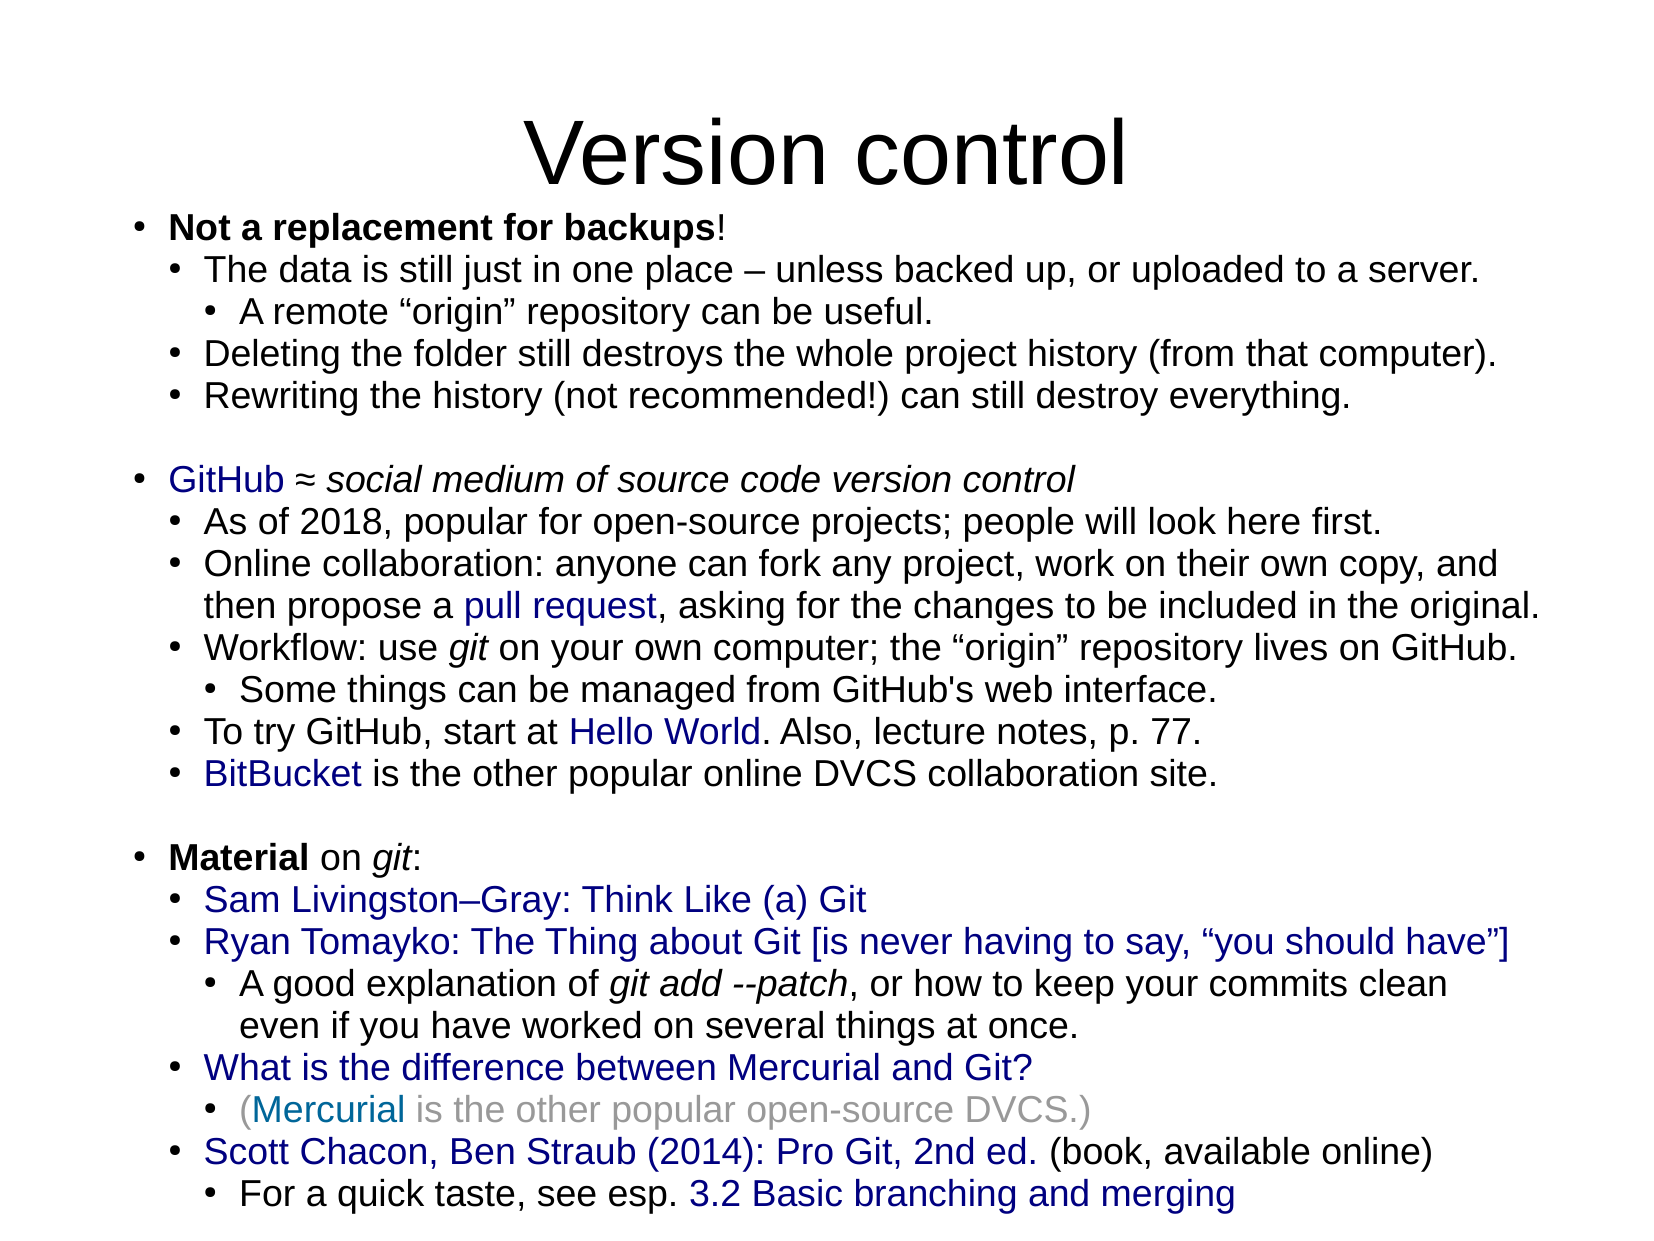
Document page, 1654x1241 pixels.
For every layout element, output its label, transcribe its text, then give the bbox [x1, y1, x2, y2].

text_box Not a replacement for backups! The data is still just in one place – unless backed up, or uploaded to a server. A remote “origin” repository can be useful. Deleting the folder still destroys the whole project history (from that computer). Rewriting the history (not recommended!) can still destroy everything. GitHub ≈ social medium of source code version control As of 2018, popular for open-source projects; people will look here first. Online collaboration: anyone can fork any project, work on their own copy, and then propose a pull request, asking for the changes to be included in the original. Workflow: use git on your own computer; the “origin” repository lives on GitHub. Some things can be managed from GitHub's web interface. To try GitHub, start at Hello World. Also, lecture notes, p. 77. BitBucket is the other popular online DVCS collaboration site. Material on git: Sam Livingston–Gray: Think Like (a) Git Ryan Tomayko: The Thing about Git [is never having to say, “you should have”] A good explanation of git add --patch, or how to keep your commits clean even if you have worked on several things at once. What is the difference between Mercurial and Git? (Mercurial is the other popular open-source DVCS.) Scott Chacon, Ben Straub (2014): Pro Git, 2nd ed. (book, available online) For a quick taste, see esp. 3.2 Basic branching and merging [82, 199, 1561, 1241]
title Version control [82, 49, 1571, 257]
